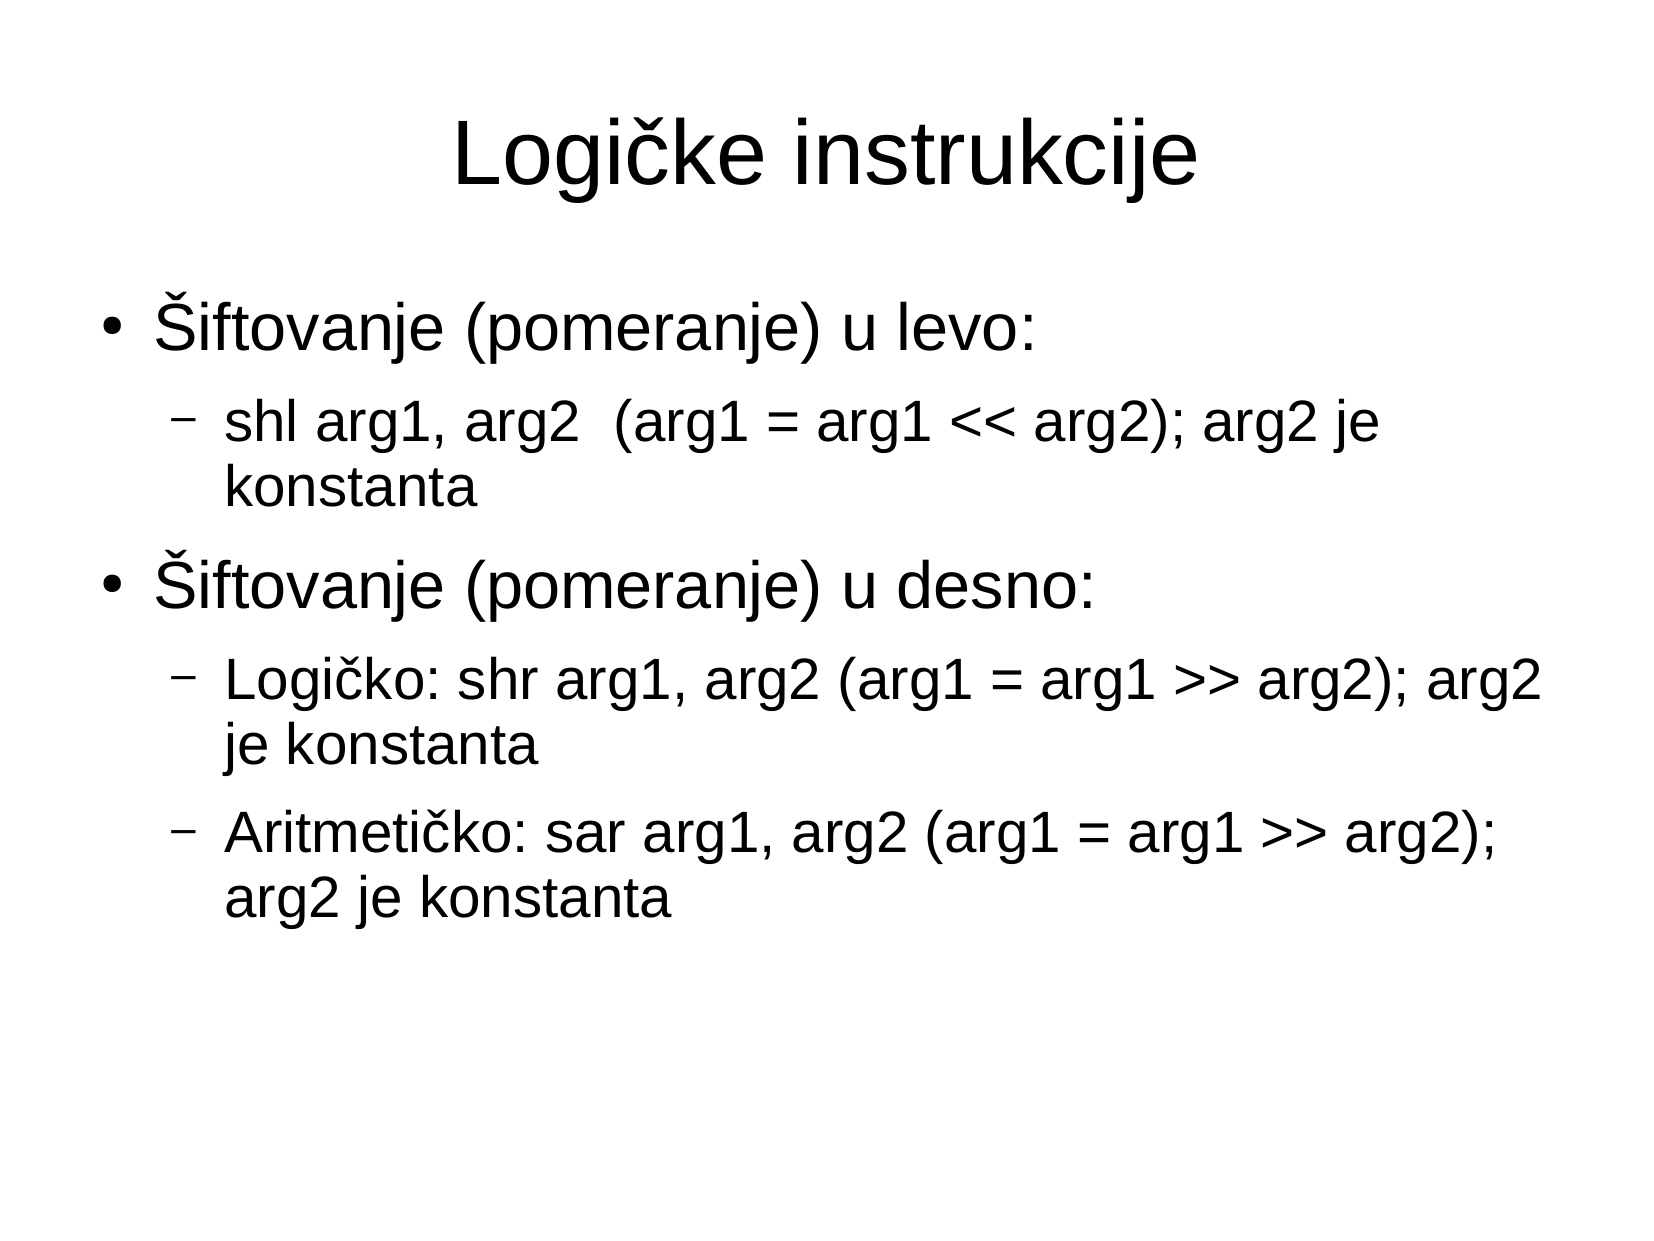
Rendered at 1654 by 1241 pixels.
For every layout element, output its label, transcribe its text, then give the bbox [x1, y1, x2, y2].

title Logičke instrukcije [82, 49, 1571, 257]
list Šiftovanje (pomeranje) u levo: shl arg1, arg2 (arg1 = arg1 << arg2); arg2 je konstanta Šiftovanje (pomeranje) u desno: Logičko: shr arg1, arg2 (arg1 = arg1 >> arg2); arg2 je konstanta Aritmetičko: sar arg1, arg2 (arg1 = arg1 >> arg2); arg2 je konstanta [82, 290, 1571, 1010]
